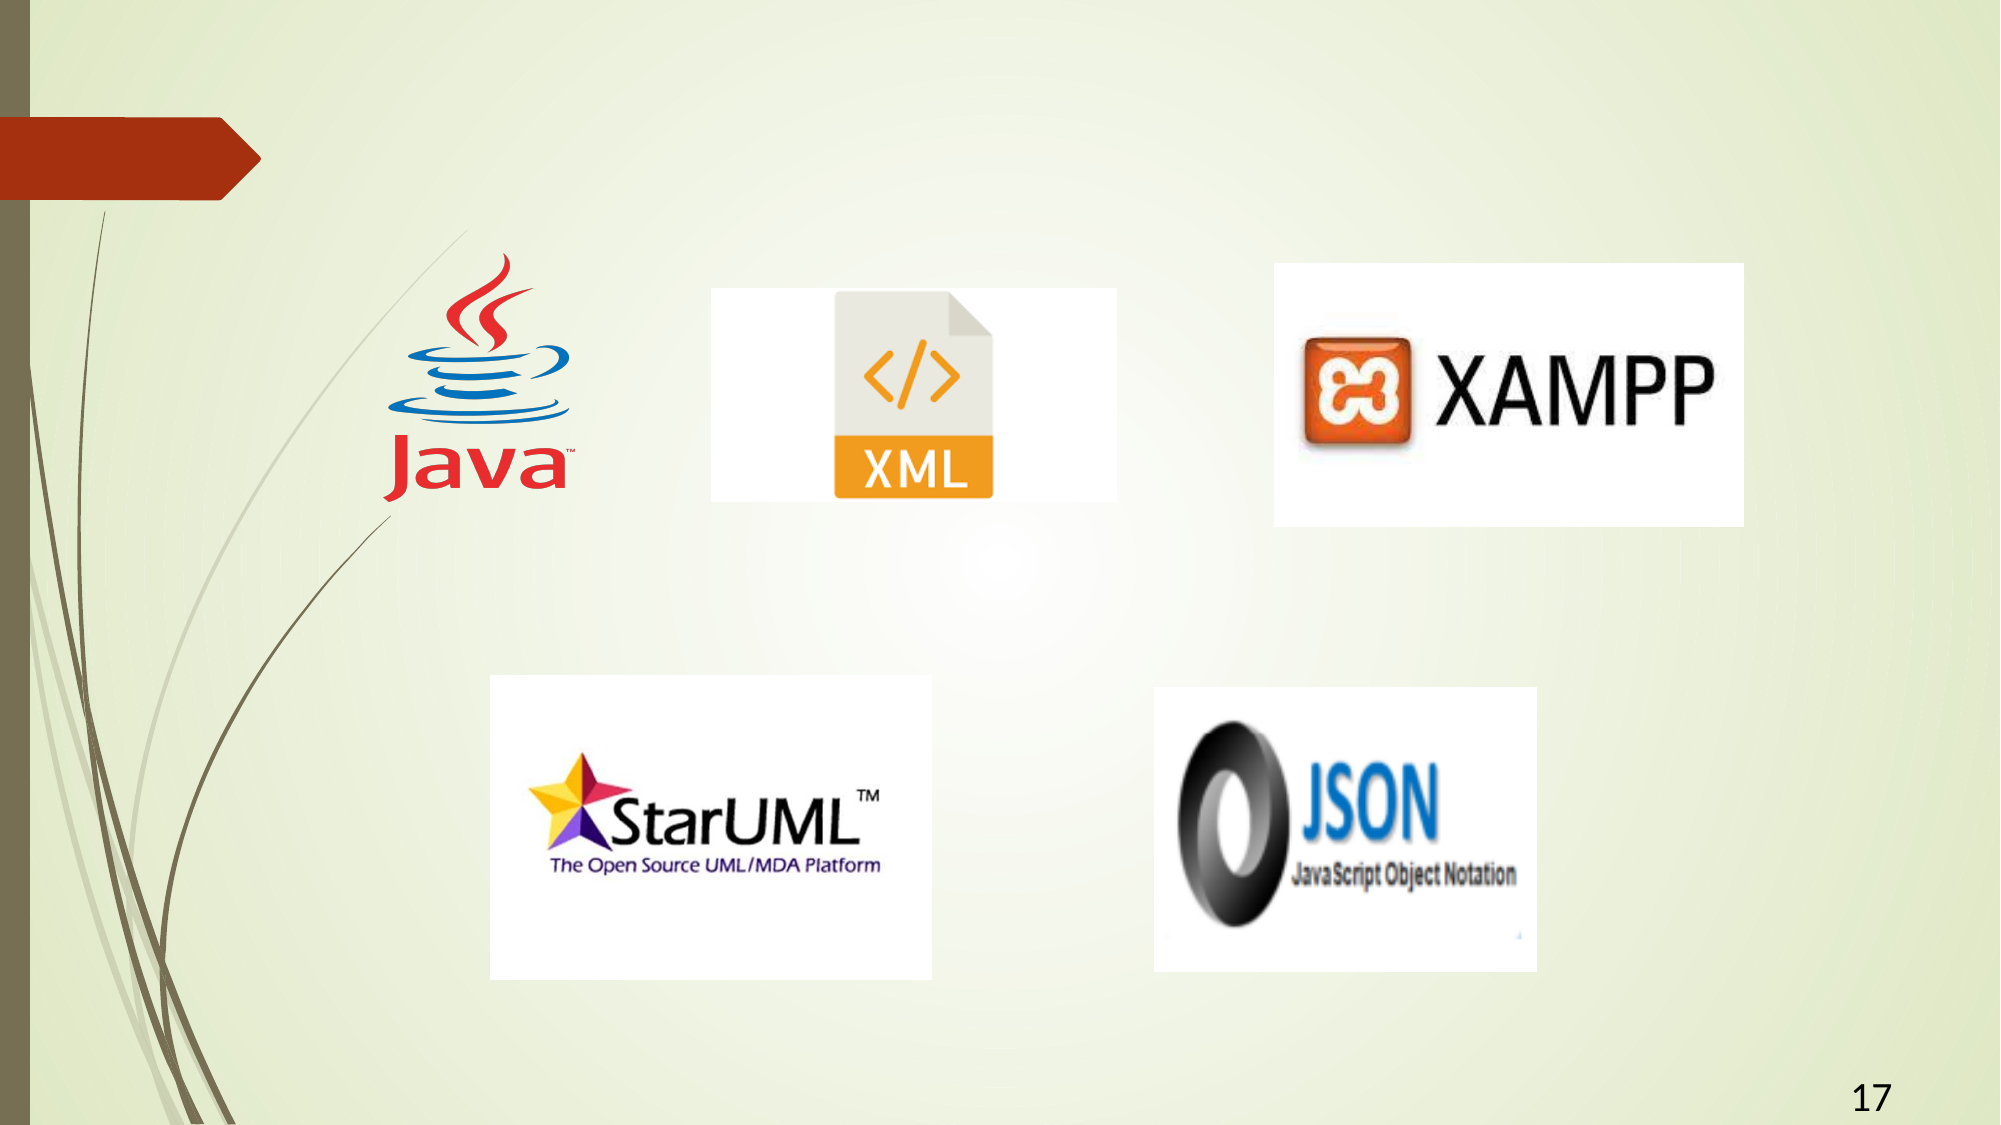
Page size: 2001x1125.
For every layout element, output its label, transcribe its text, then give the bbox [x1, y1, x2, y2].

picture [383, 253, 575, 502]
picture [1154, 687, 1537, 972]
text_box 17 [1835, 1062, 1978, 1125]
picture [490, 675, 932, 980]
picture [1274, 263, 1744, 527]
picture [711, 288, 1117, 502]
